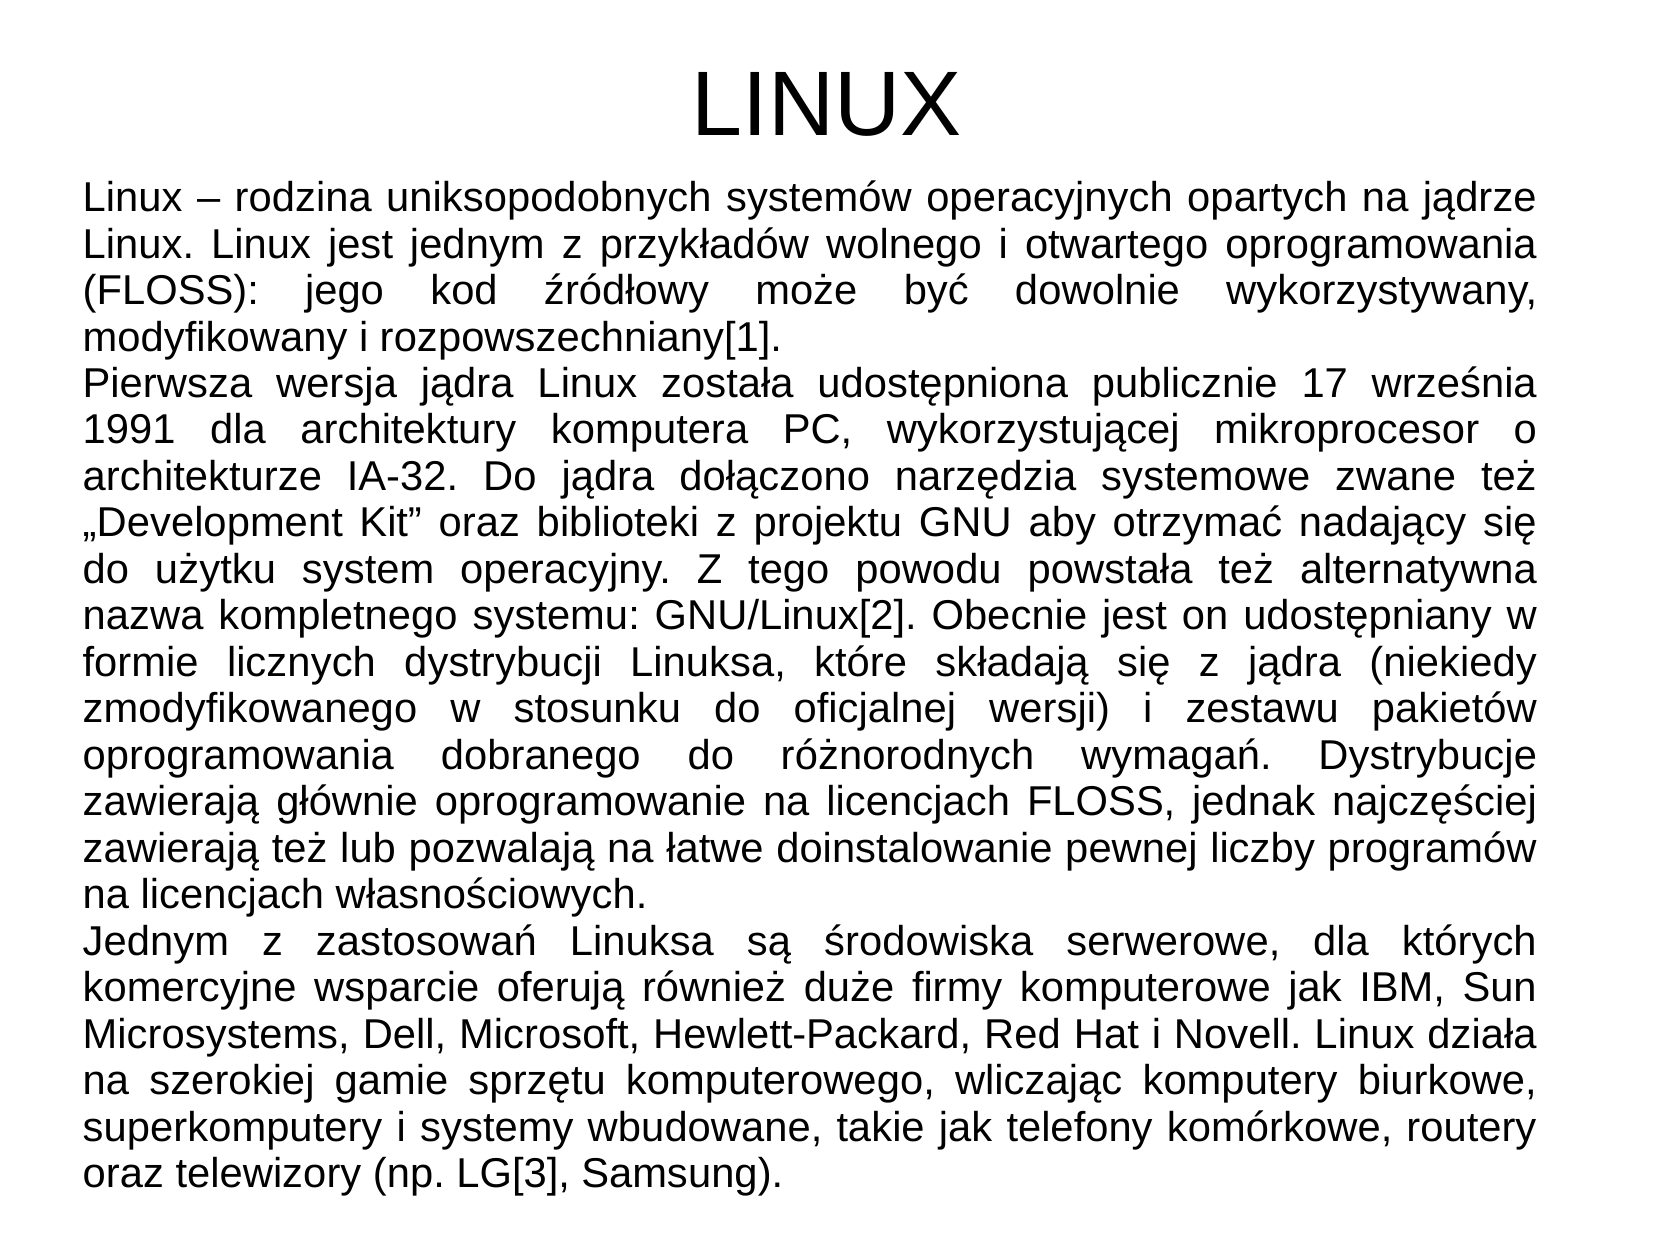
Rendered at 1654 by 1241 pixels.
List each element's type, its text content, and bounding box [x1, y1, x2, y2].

subtitle Linux – rodzina uniksopodobnych systemów operacyjnych opartych na jądrze Linux. Linux jest jednym z przykładów wolnego i otwartego oprogramowania (FLOSS): jego kod źródłowy może być dowolnie wykorzystywany, modyfikowany i rozpowszechniany[1]. Pierwsza wersja jądra Linux została udostępniona publicznie 17 września 1991 dla architektury komputera PC, wykorzystującej mikroprocesor o architekturze IA-32. Do jądra dołączono narzędzia systemowe zwane też „Development Kit” oraz biblioteki z projektu GNU aby otrzymać nadający się do użytku system operacyjny. Z tego powodu powstała też alternatywna nazwa kompletnego systemu: GNU/Linux[2]. Obecnie jest on udostępniany w formie licznych dystrybucji Linuksa, które składają się z jądra (niekiedy zmodyfikowanego w stosunku do oficjalnej wersji) i zestawu pakietów oprogramowania dobranego do różnorodnych wymagań. Dystrybucje zawierają głównie oprogramowanie na licencjach FLOSS, jednak najczęściej zawierają też lub pozwalają na łatwe doinstalowanie pewnej liczby programów na licencjach własnościowych. Jednym z zastosowań Linuksa są środowiska serwerowe, dla których komercyjne wsparcie oferują również duże firmy komputerowe jak IBM, Sun Microsystems, Dell, Microsoft, Hewlett-Packard, Red Hat i Novell. Linux działa na szerokiej gamie sprzętu komputerowego, wliczając komputery biurkowe, superkomputery i systemy wbudowane, takie jak telefony komórkowe, routery oraz telewizory (np. LG[3], Samsung). [82, 170, 1538, 1200]
title LINUX [82, 0, 1571, 208]
